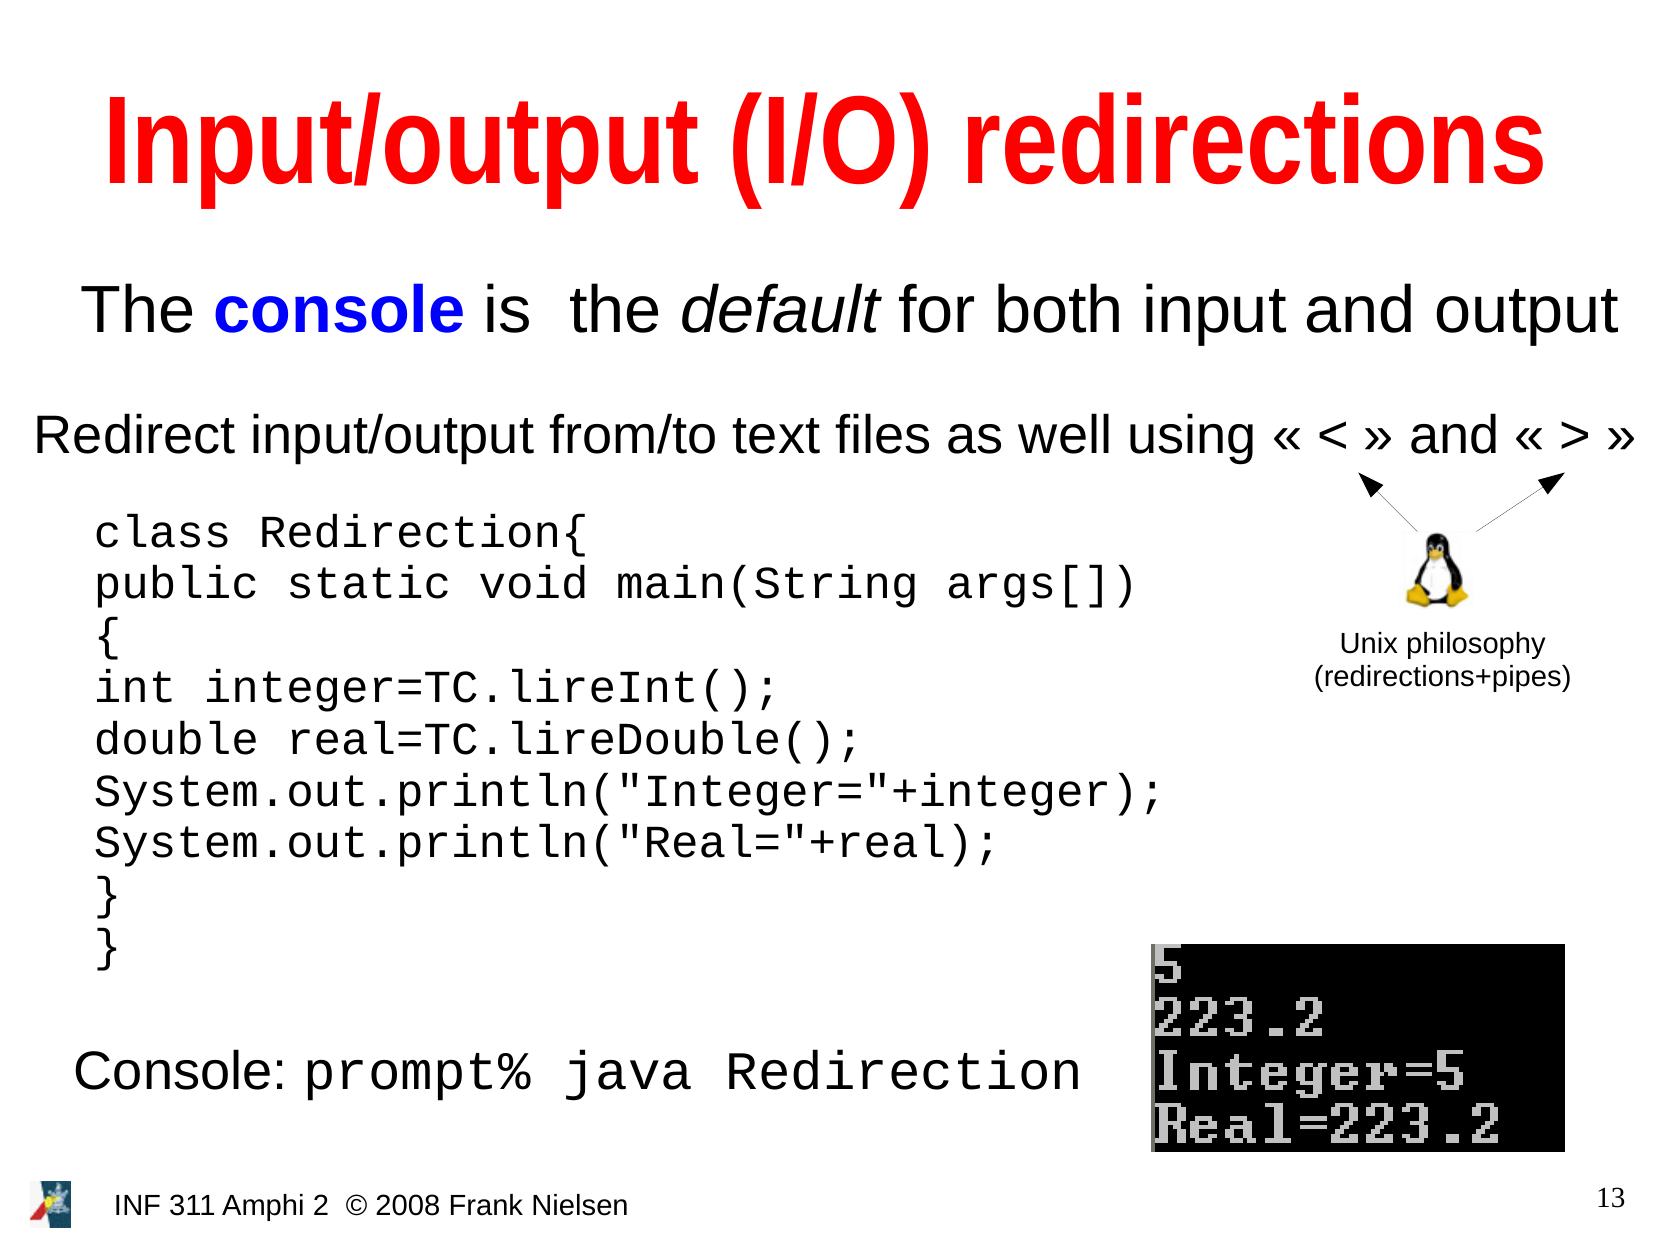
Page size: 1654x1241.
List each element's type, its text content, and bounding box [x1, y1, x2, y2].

picture [1151, 944, 1565, 1152]
text_box class Redirection{ public static void main(String args[]) { int integer=TC.lireInt(); double real=TC.lireDouble(); System.out.println("Integer="+integer); System.out.println("Real="+real); } } [78, 501, 1182, 956]
picture [1398, 531, 1477, 610]
text_box Unix philosophy (redirections+pipes) [1299, 620, 1587, 701]
text_box Redirect input/output from/to text files as well using « < » and « > » [18, 397, 1654, 473]
text_box Input/output (I/O) redirections [88, 59, 1563, 217]
text_box Console: prompt% java Redirection [59, 1033, 1099, 1112]
text_box The console is the default for both input and output [65, 264, 1635, 355]
picture [29, 1181, 71, 1228]
